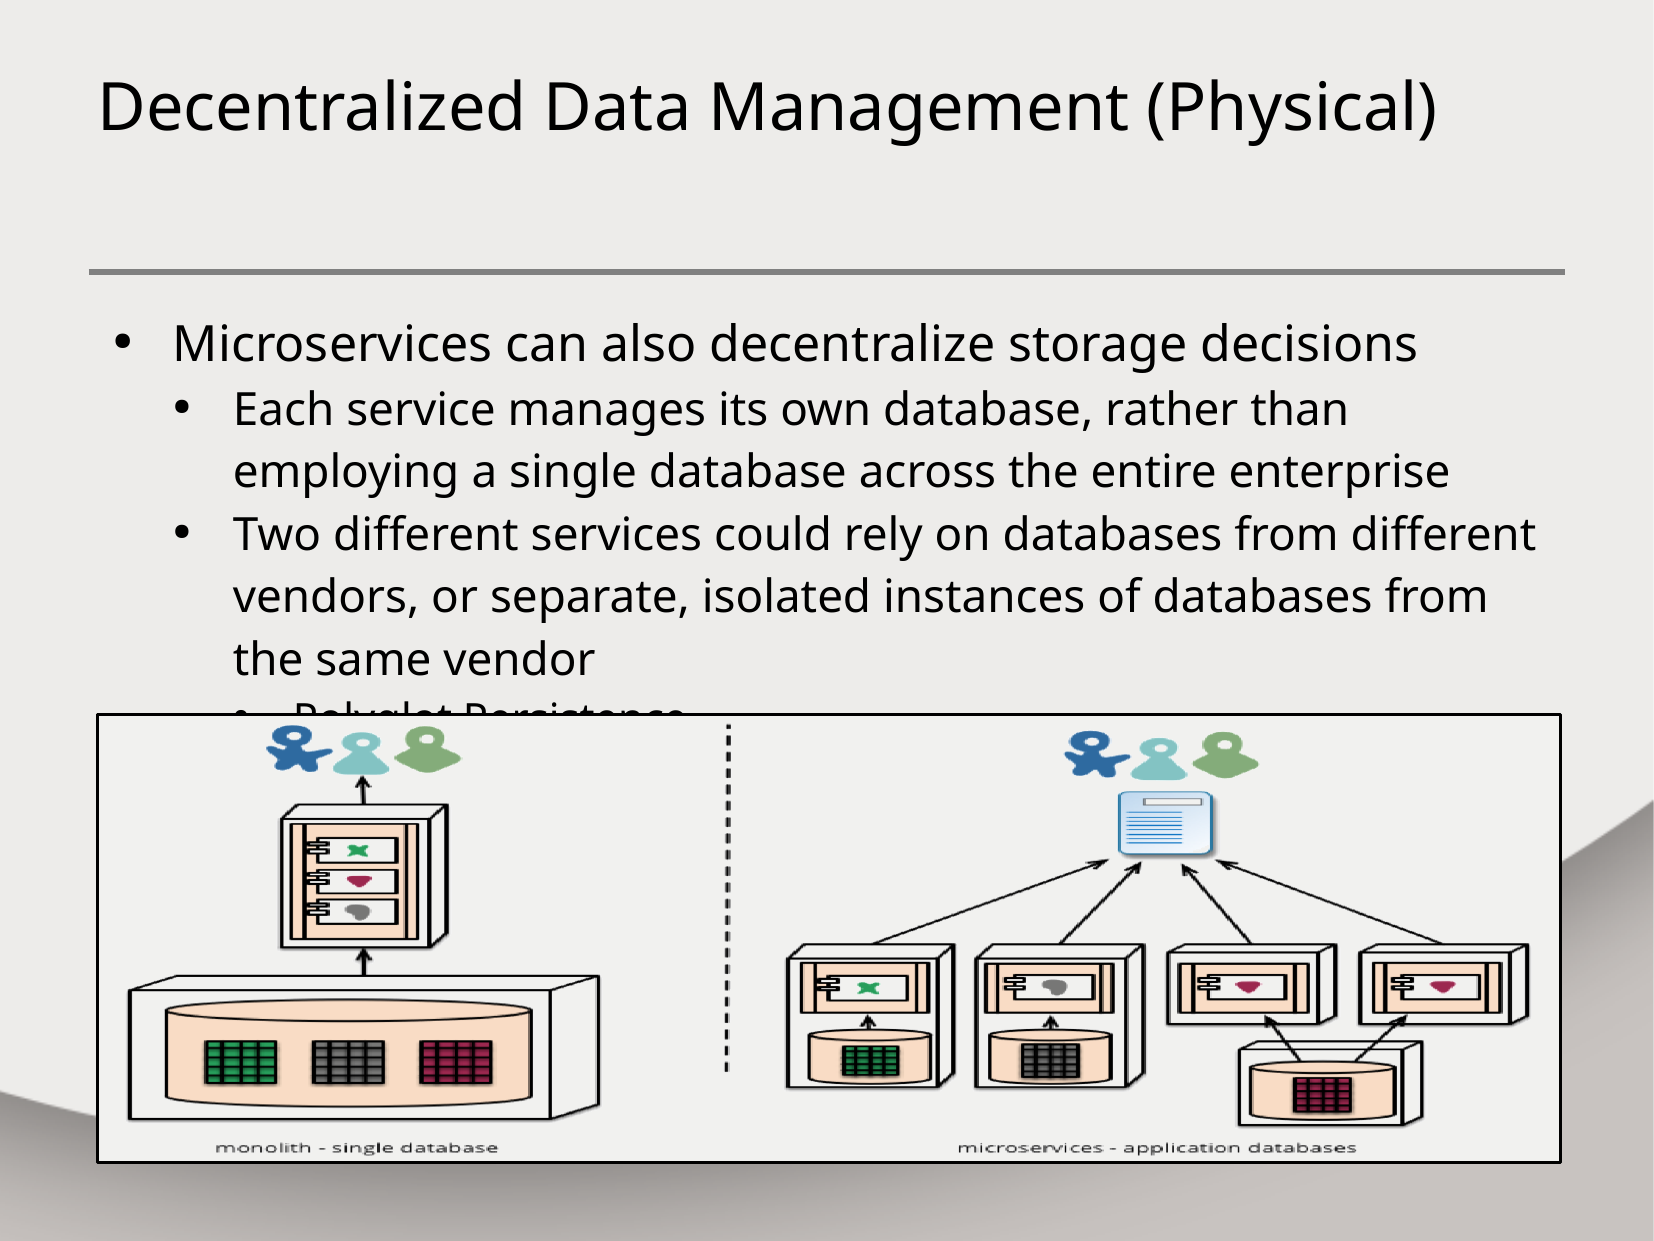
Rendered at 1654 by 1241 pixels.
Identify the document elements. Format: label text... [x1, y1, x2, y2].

picture [0, 0, 1654, 1241]
text_box Microservices can also decentralize storage decisions Each service manages its own database, rather than employing a single database across the entire enterprise Two different services could rely on databases from different vendors, or separate, isolated instances of databases from the same vendor Polyglot Persistence [98, 300, 1561, 713]
title Decentralized Data Management (Physical) [97, 75, 1561, 226]
